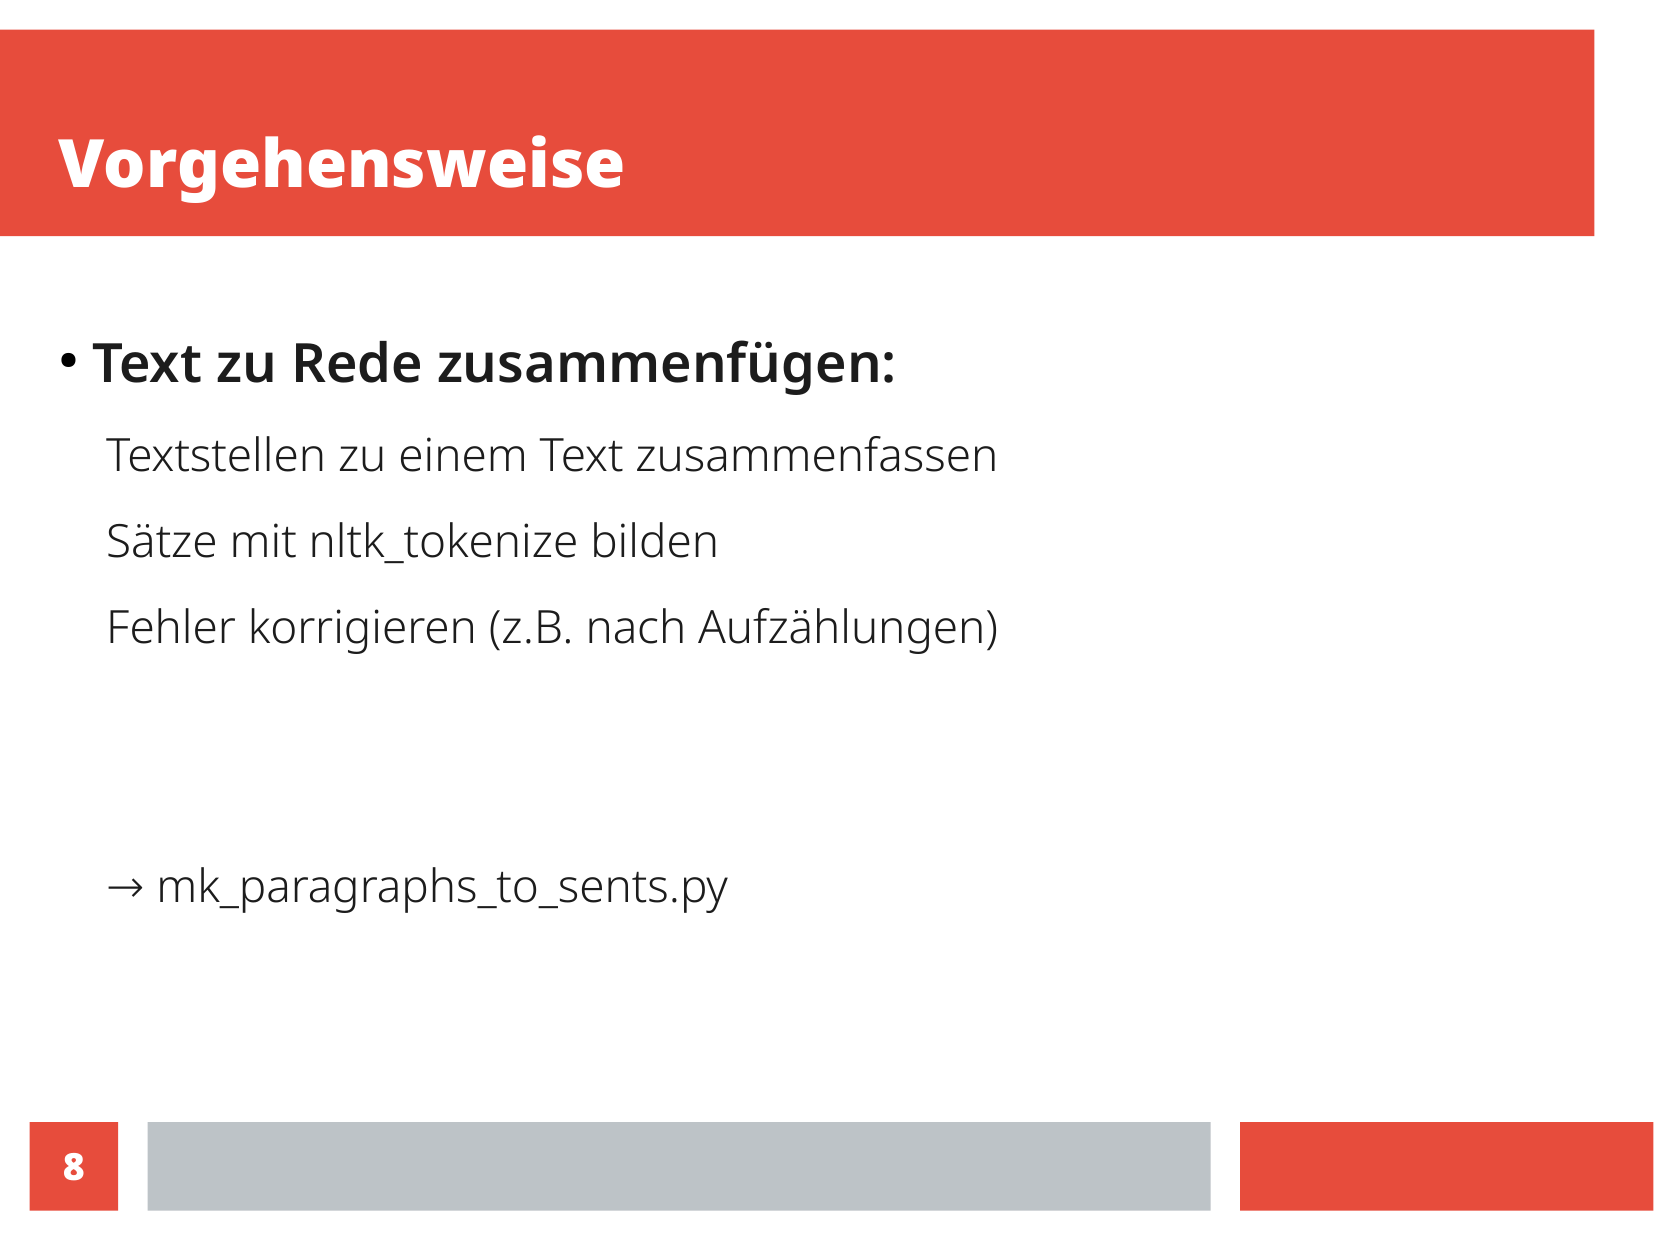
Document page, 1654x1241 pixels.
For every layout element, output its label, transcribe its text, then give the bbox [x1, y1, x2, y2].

list Text zu Rede zusammenfügen: Textstellen zu einem Text zusammenfassen Sätze mit nltk_tokenize bilden Fehler korrigieren (z.B. nach Aufzählungen) → mk_paragraphs_to_sents.py [59, 324, 1565, 1093]
title Vorgehensweise [59, 59, 1595, 207]
